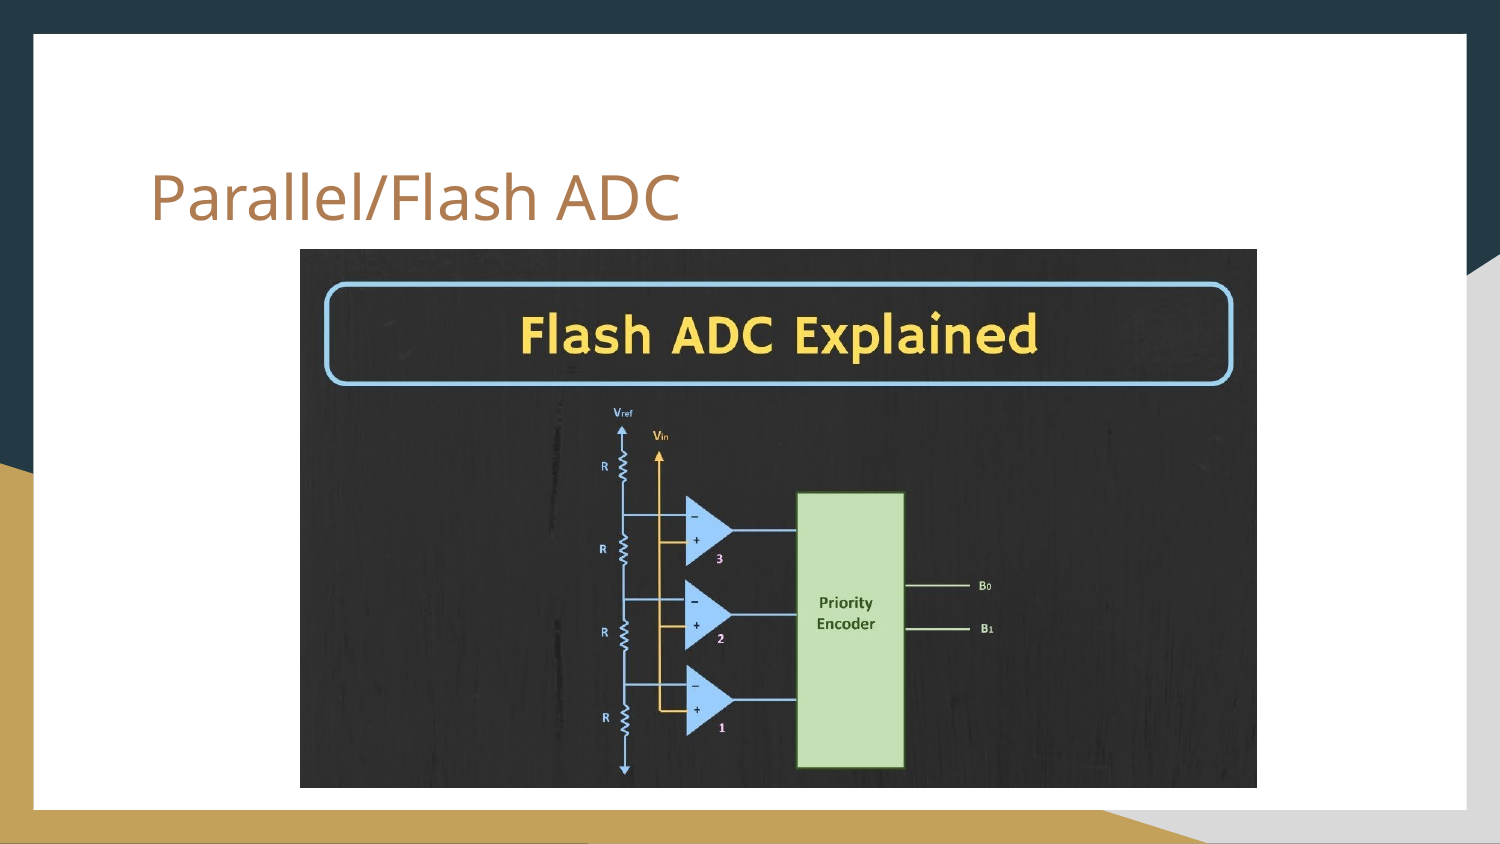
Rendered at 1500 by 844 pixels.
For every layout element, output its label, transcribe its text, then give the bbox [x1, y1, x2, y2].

picture [300, 249, 1257, 788]
title Parallel/Flash ADC [134, 138, 1366, 296]
